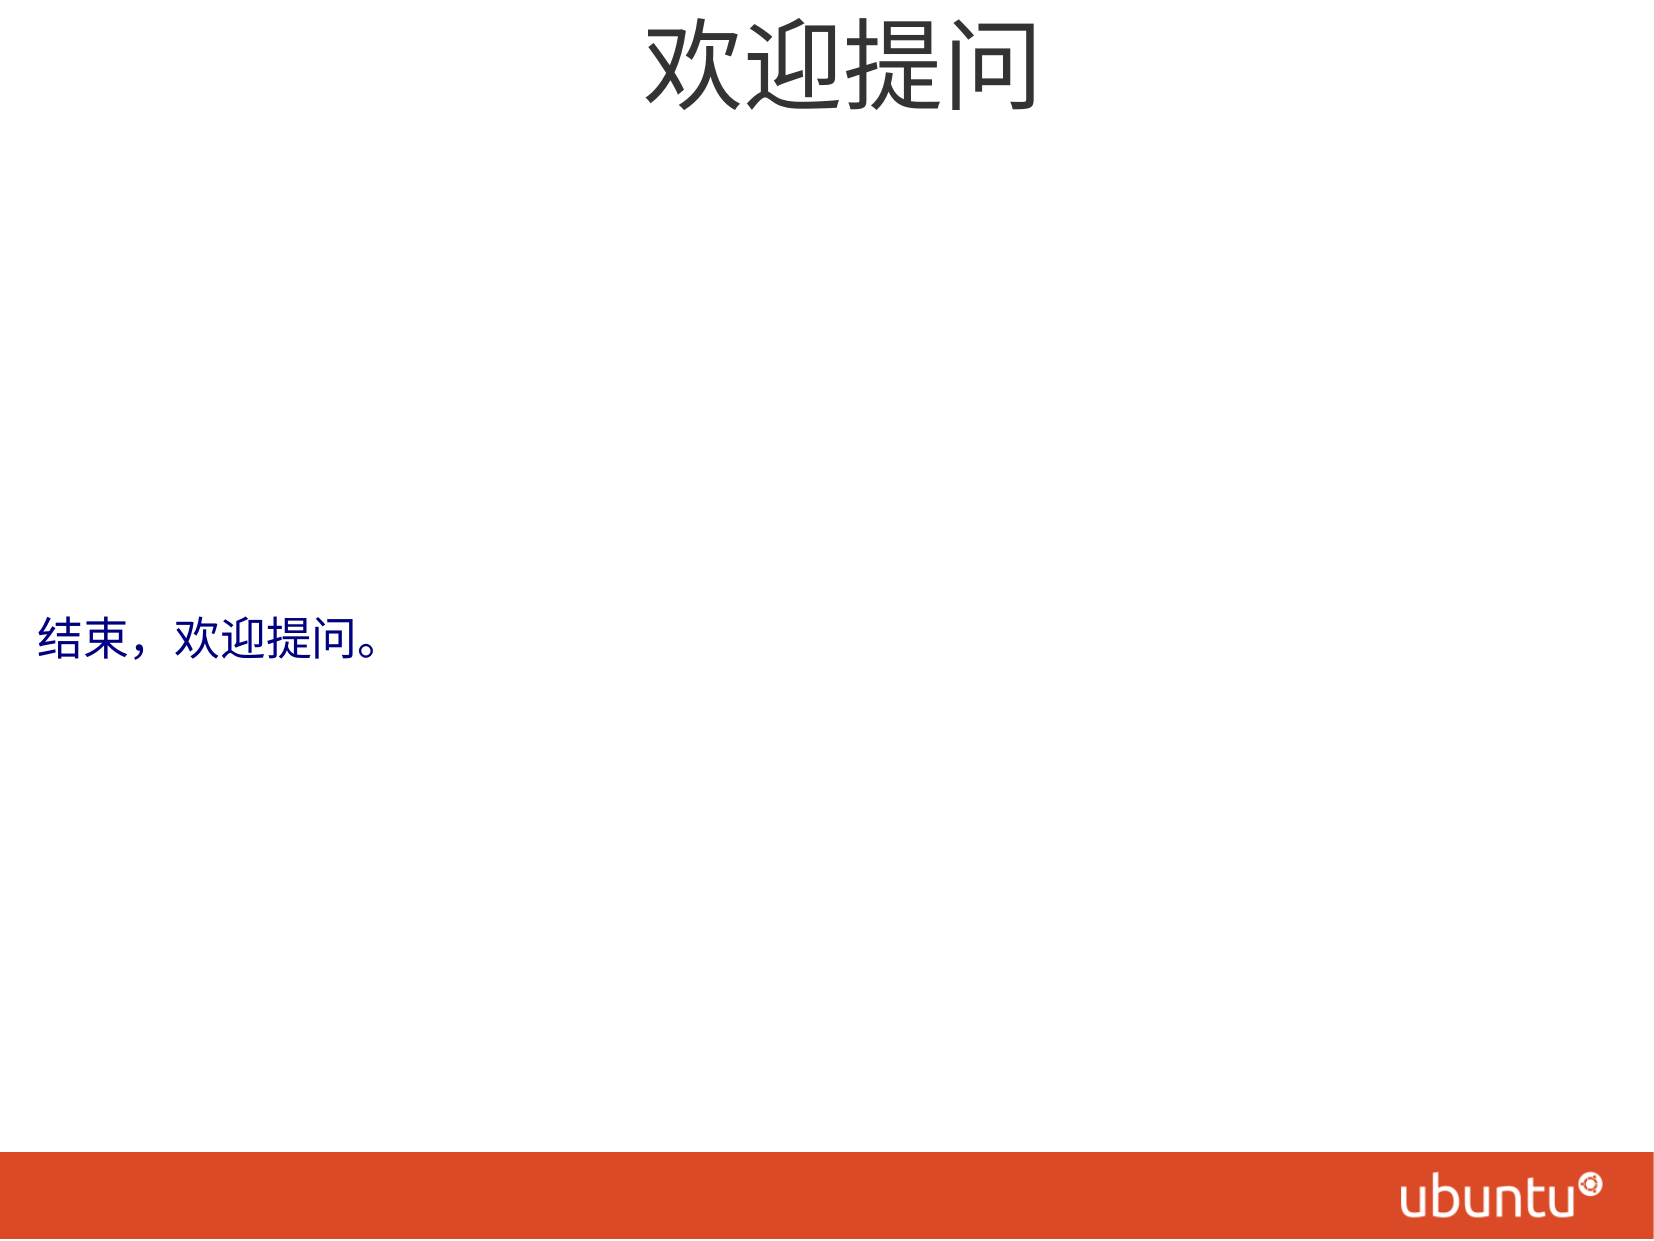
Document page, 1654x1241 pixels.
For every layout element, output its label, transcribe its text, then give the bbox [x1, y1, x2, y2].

picture [0, 1152, 1654, 1239]
subtitle 结束，欢迎提问。 [37, 150, 1613, 1126]
title 欢迎提问 [73, 0, 1613, 141]
